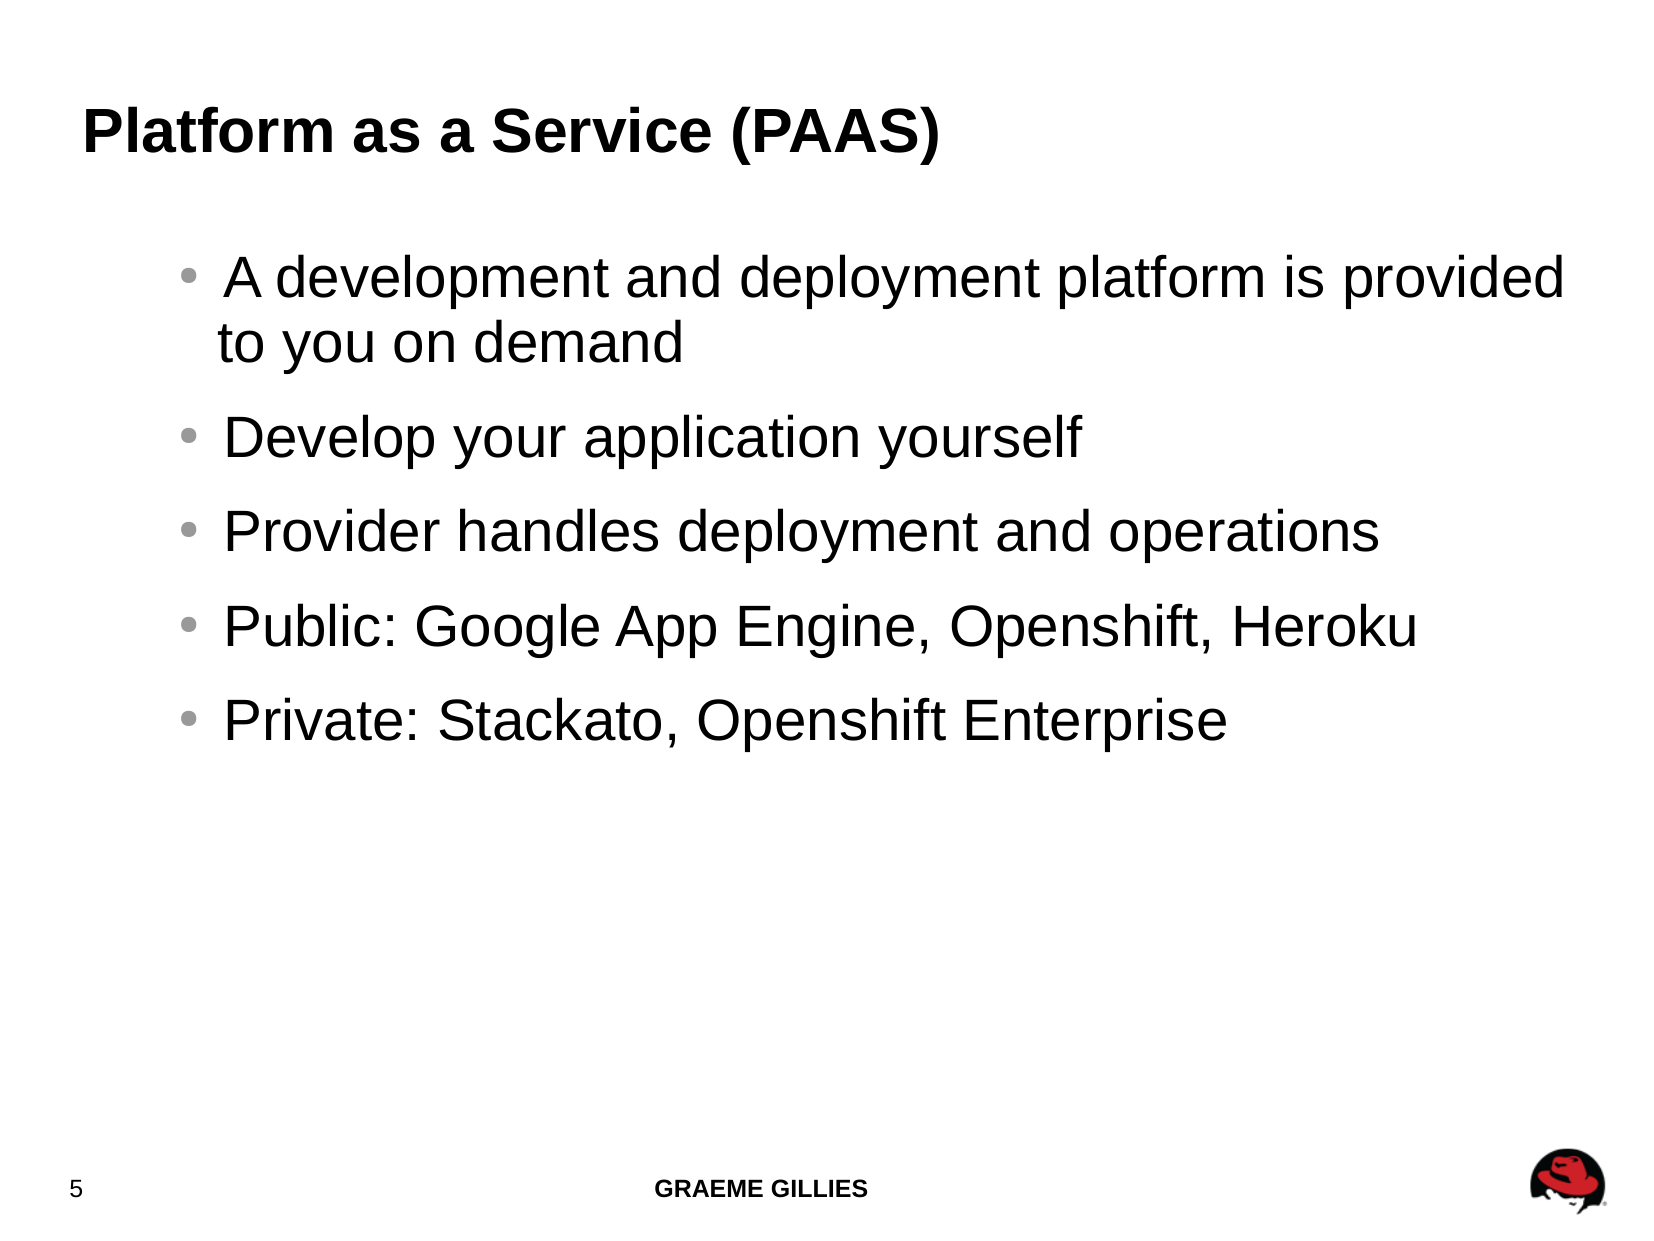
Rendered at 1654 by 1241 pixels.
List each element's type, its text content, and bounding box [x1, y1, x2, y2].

list A development and deployment platform is provided to you on demand Develop your application yourself Provider handles deployment and operations Public: Google App Engine, Openshift, Heroku Private: Stackato, Openshift Enterprise [86, 244, 1576, 1039]
title Platform as a Service (PAAS) [82, 37, 1571, 226]
picture [1529, 1146, 1613, 1224]
